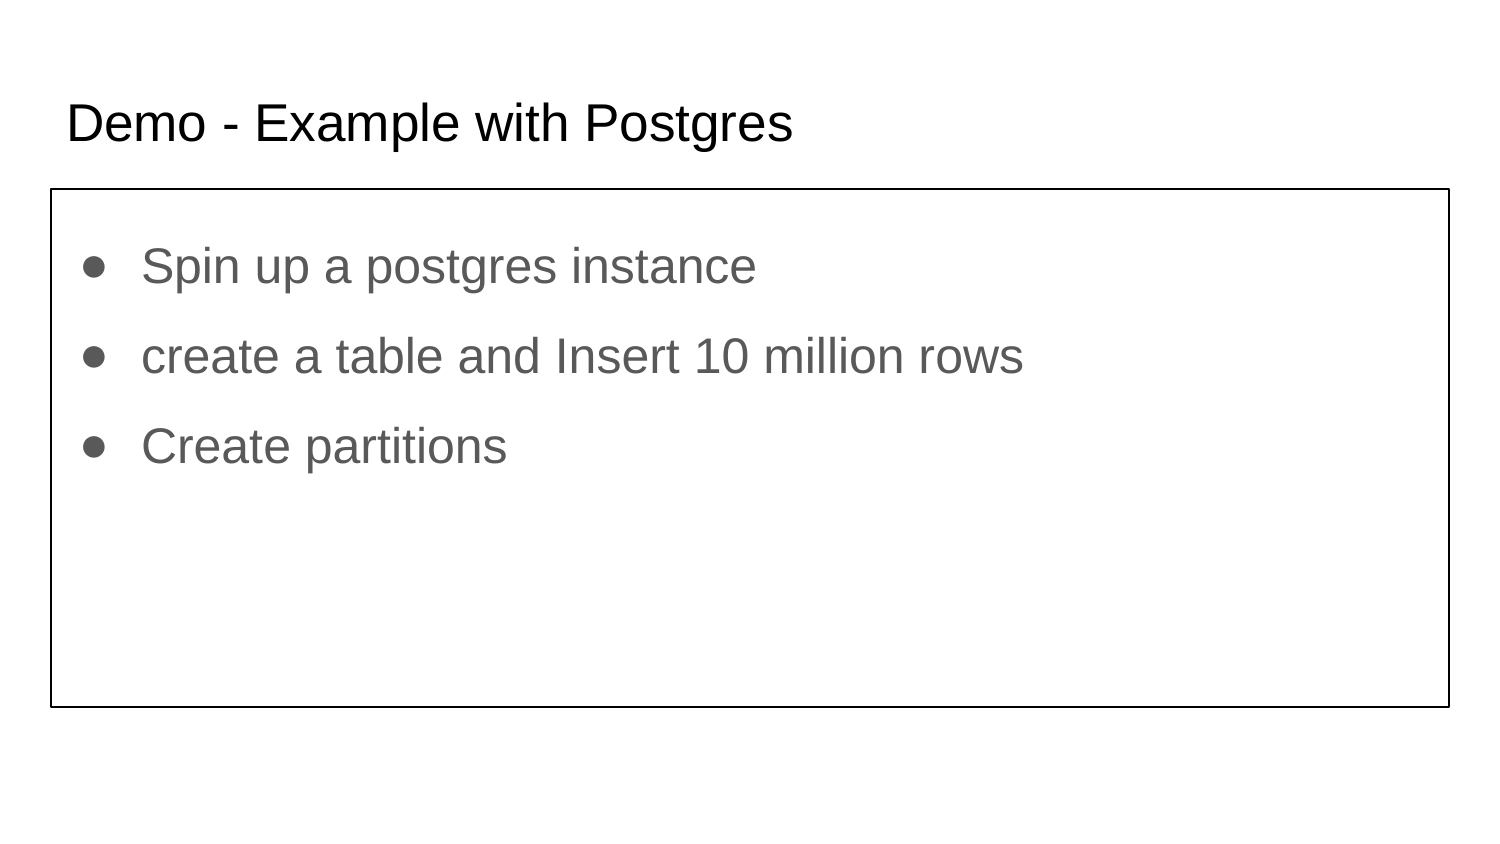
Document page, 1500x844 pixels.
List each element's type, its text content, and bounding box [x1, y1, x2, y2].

list Spin up a postgres instance create a table and Insert 10 million rows Create partitions [51, 189, 1449, 708]
title Demo - Example with Postgres [51, 72, 1449, 167]
